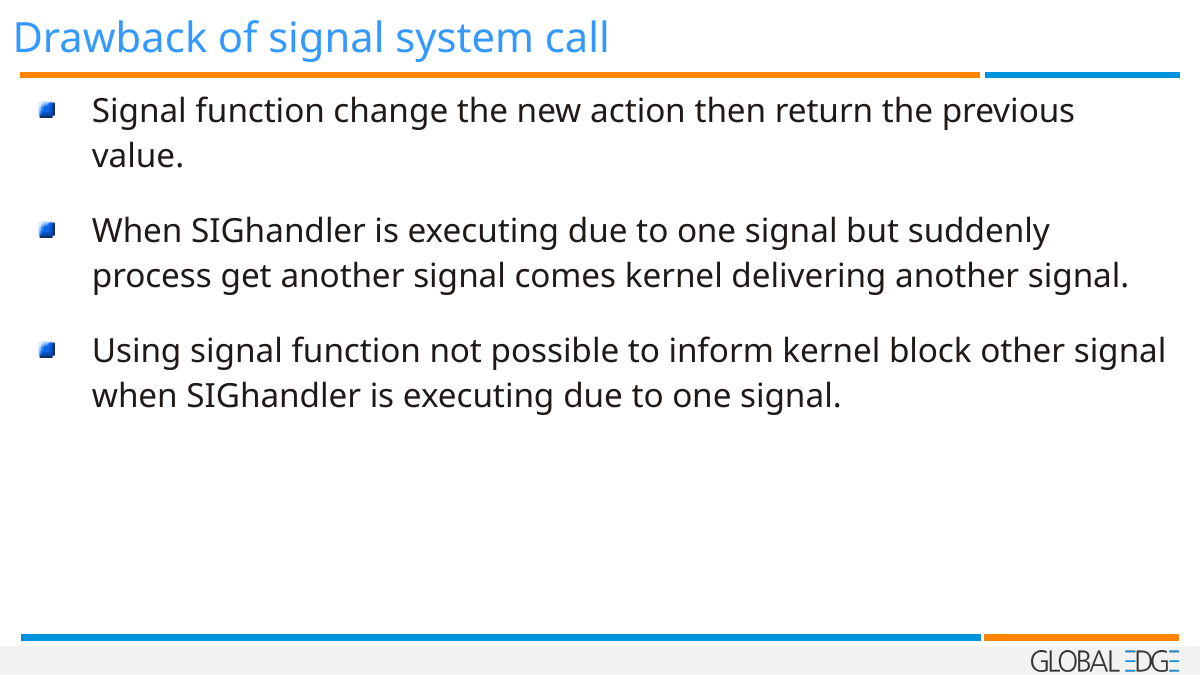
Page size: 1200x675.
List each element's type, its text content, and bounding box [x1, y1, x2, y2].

picture [1031, 650, 1179, 672]
title Drawback of signal system call [12, 9, 1088, 63]
list Signal function change the new action then return the previous value. When SIGhandler is executing due to one signal but suddenly process get another signal comes kernel delivering another signal. Using signal function not possible to inform kernel block other signal when SIGhandler is executing due to one signal. [21, 86, 1170, 627]
